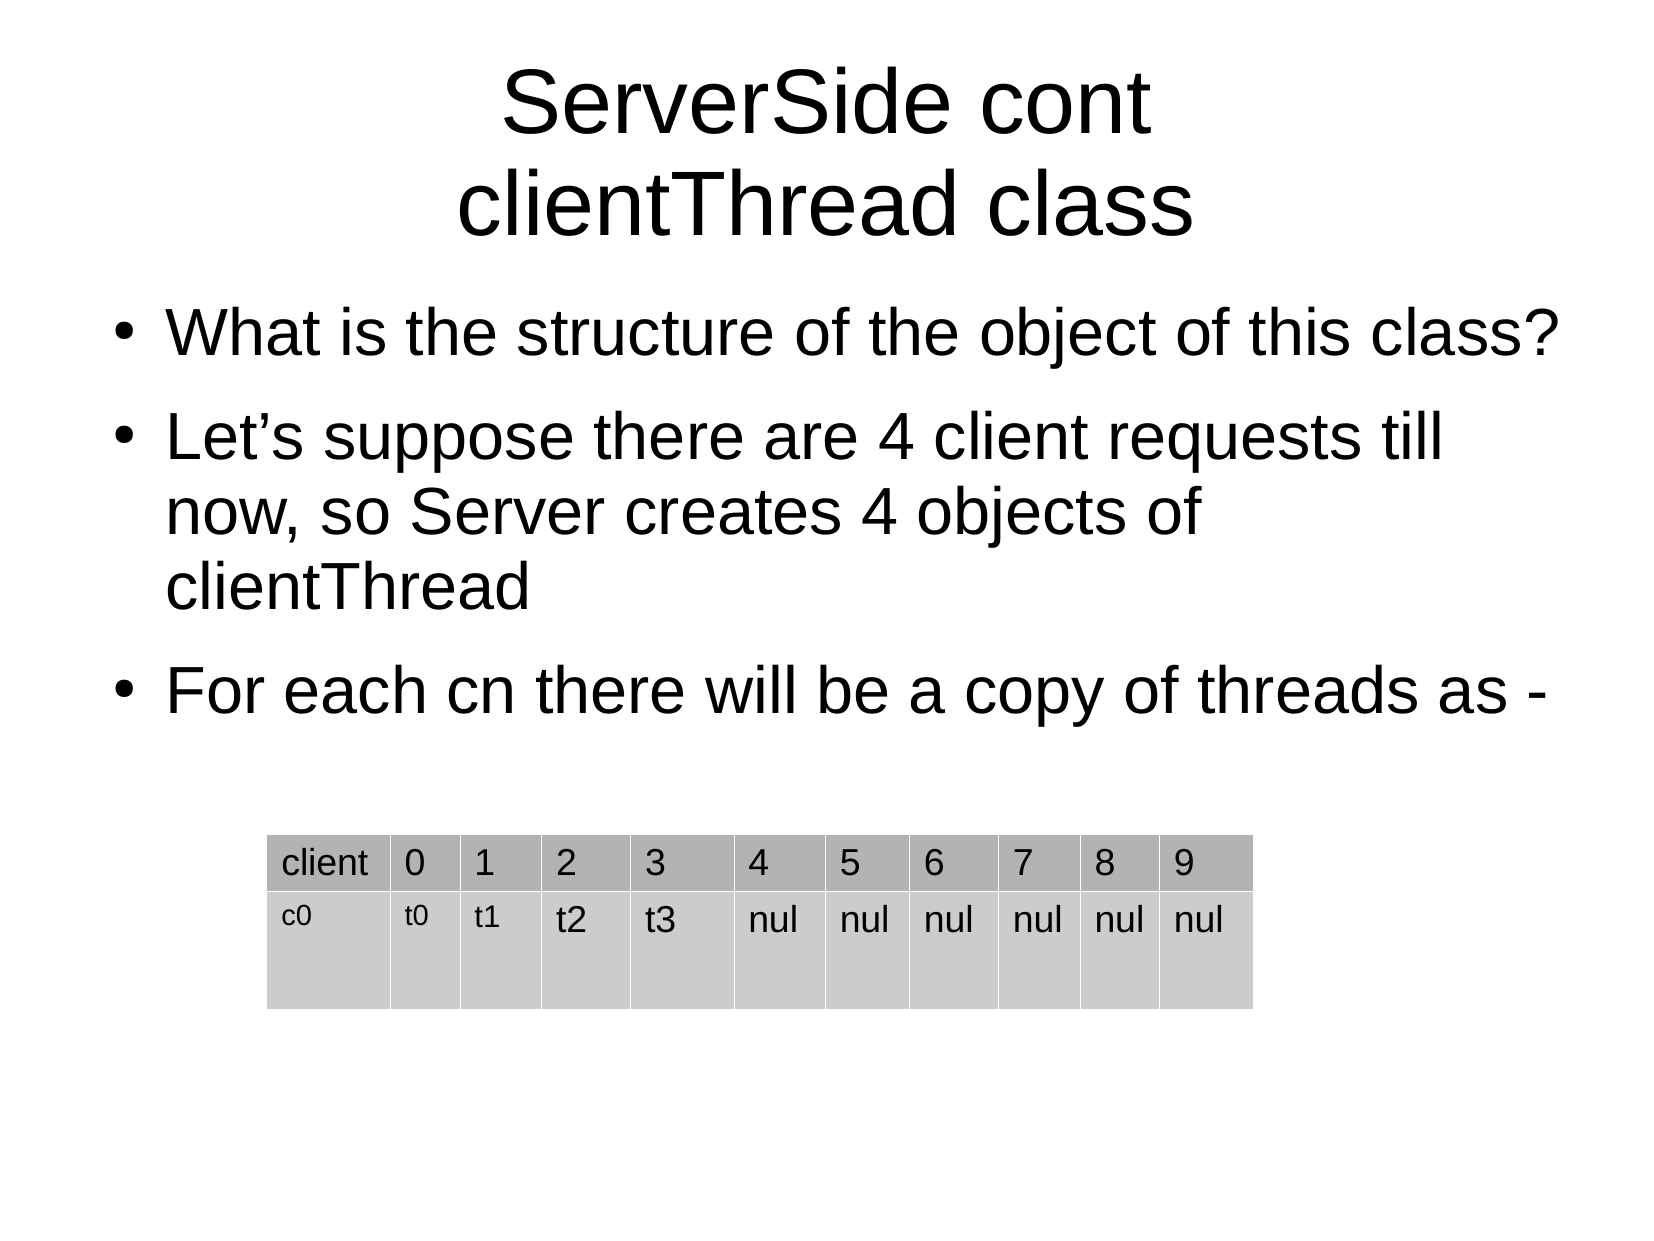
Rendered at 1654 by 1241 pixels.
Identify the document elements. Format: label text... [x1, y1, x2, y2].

table_cell nul [1160, 892, 1253, 1009]
table_header 1 [461, 835, 541, 891]
table_header client [267, 835, 390, 891]
table_cell nul [999, 892, 1080, 1009]
table_cell t3 [631, 892, 734, 1009]
table_cell t1 [461, 892, 541, 1009]
table_header 8 [1081, 835, 1159, 891]
table_header 4 [735, 835, 825, 891]
table_header 6 [910, 835, 998, 891]
table_cell nul [910, 892, 998, 1009]
table_cell c0 [267, 892, 390, 1009]
table_cell nul [826, 892, 909, 1009]
table_header 3 [631, 835, 734, 891]
table_header 0 [391, 835, 460, 891]
title ServerSide cont clientThread class [82, 49, 1571, 257]
table_cell nul [735, 892, 825, 1009]
table_header 5 [826, 835, 909, 891]
list What is the structure of the object of this class? Let’s suppose there are 4 client requests till now, so Server creates 4 objects of clientThread For each cn there will be a copy of threads as - [94, 295, 1583, 1170]
table_cell t0 [391, 892, 460, 1009]
table_header 2 [542, 835, 630, 891]
table_cell nul [1081, 892, 1159, 1009]
table_header 9 [1160, 835, 1253, 891]
table_cell t2 [542, 892, 630, 1009]
table_header 7 [999, 835, 1080, 891]
